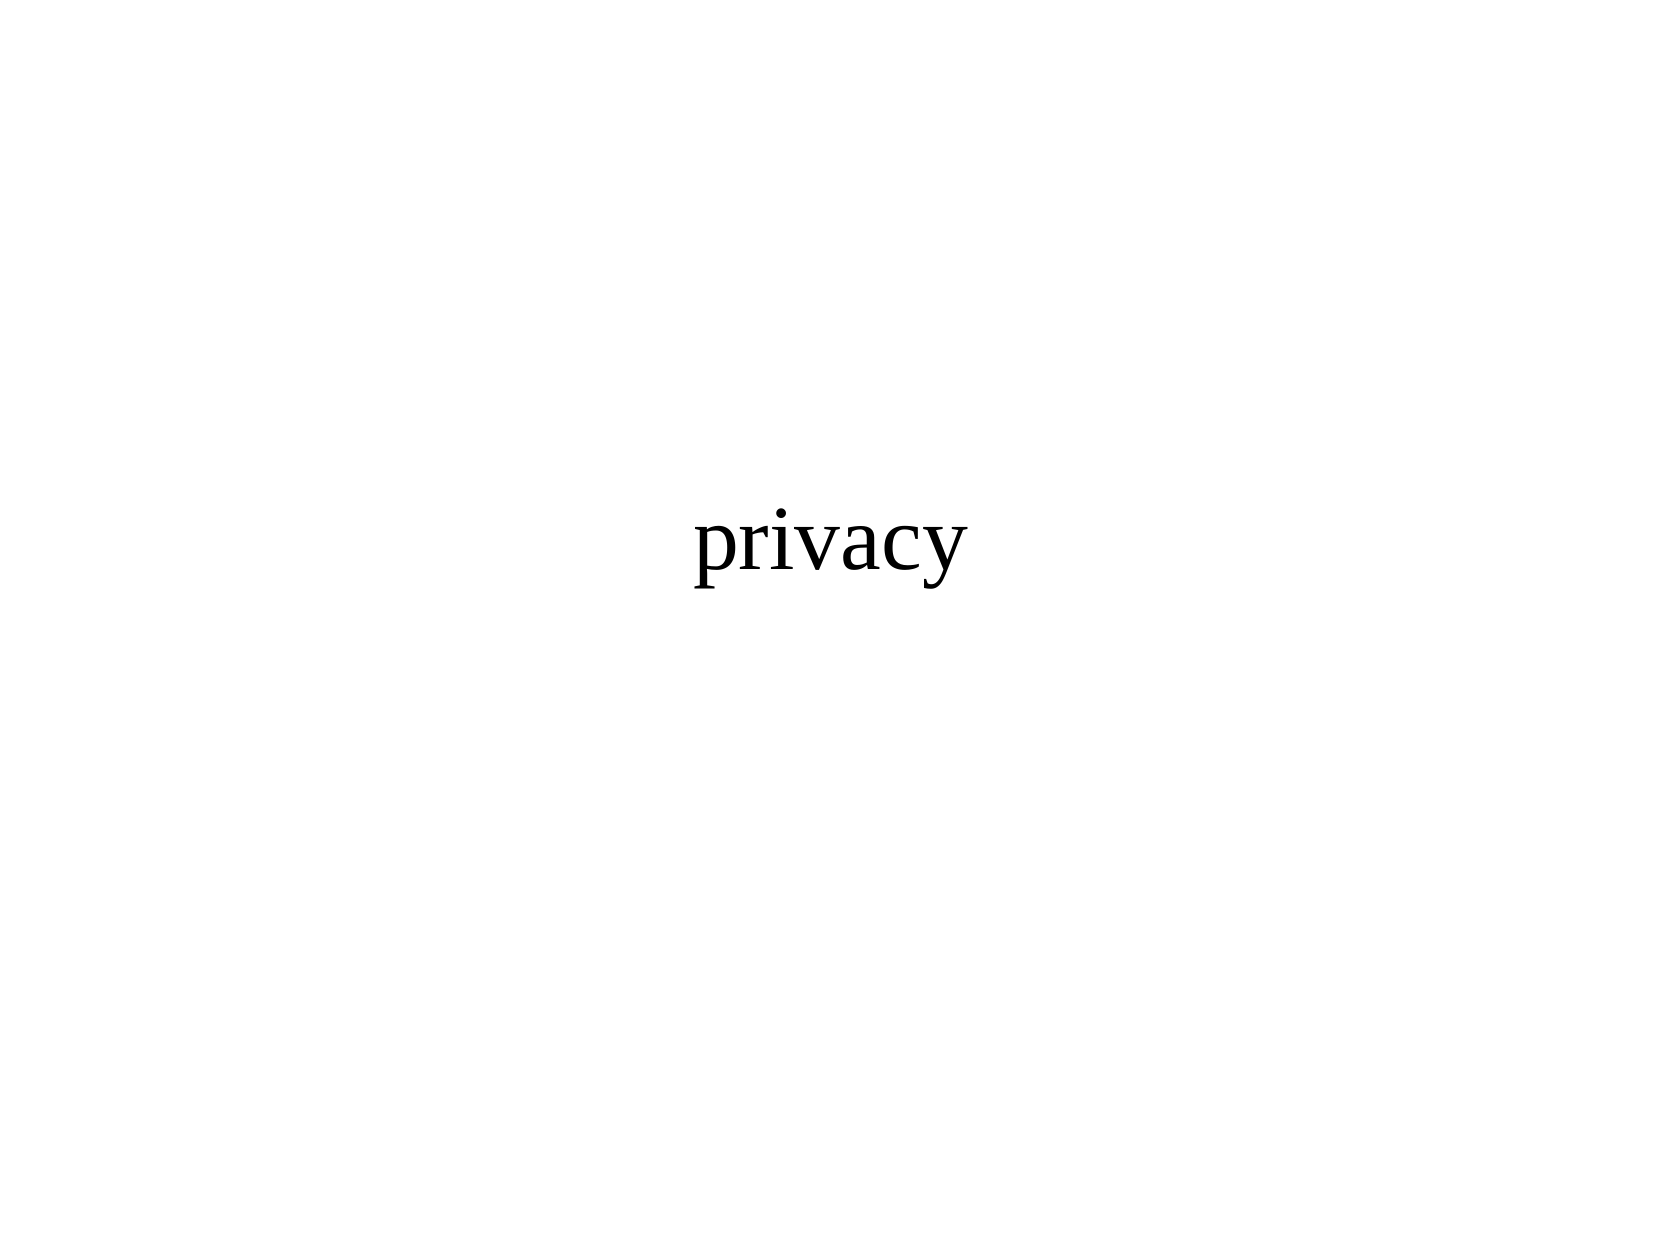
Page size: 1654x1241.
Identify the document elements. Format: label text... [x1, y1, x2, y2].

title privacy [86, 435, 1576, 643]
